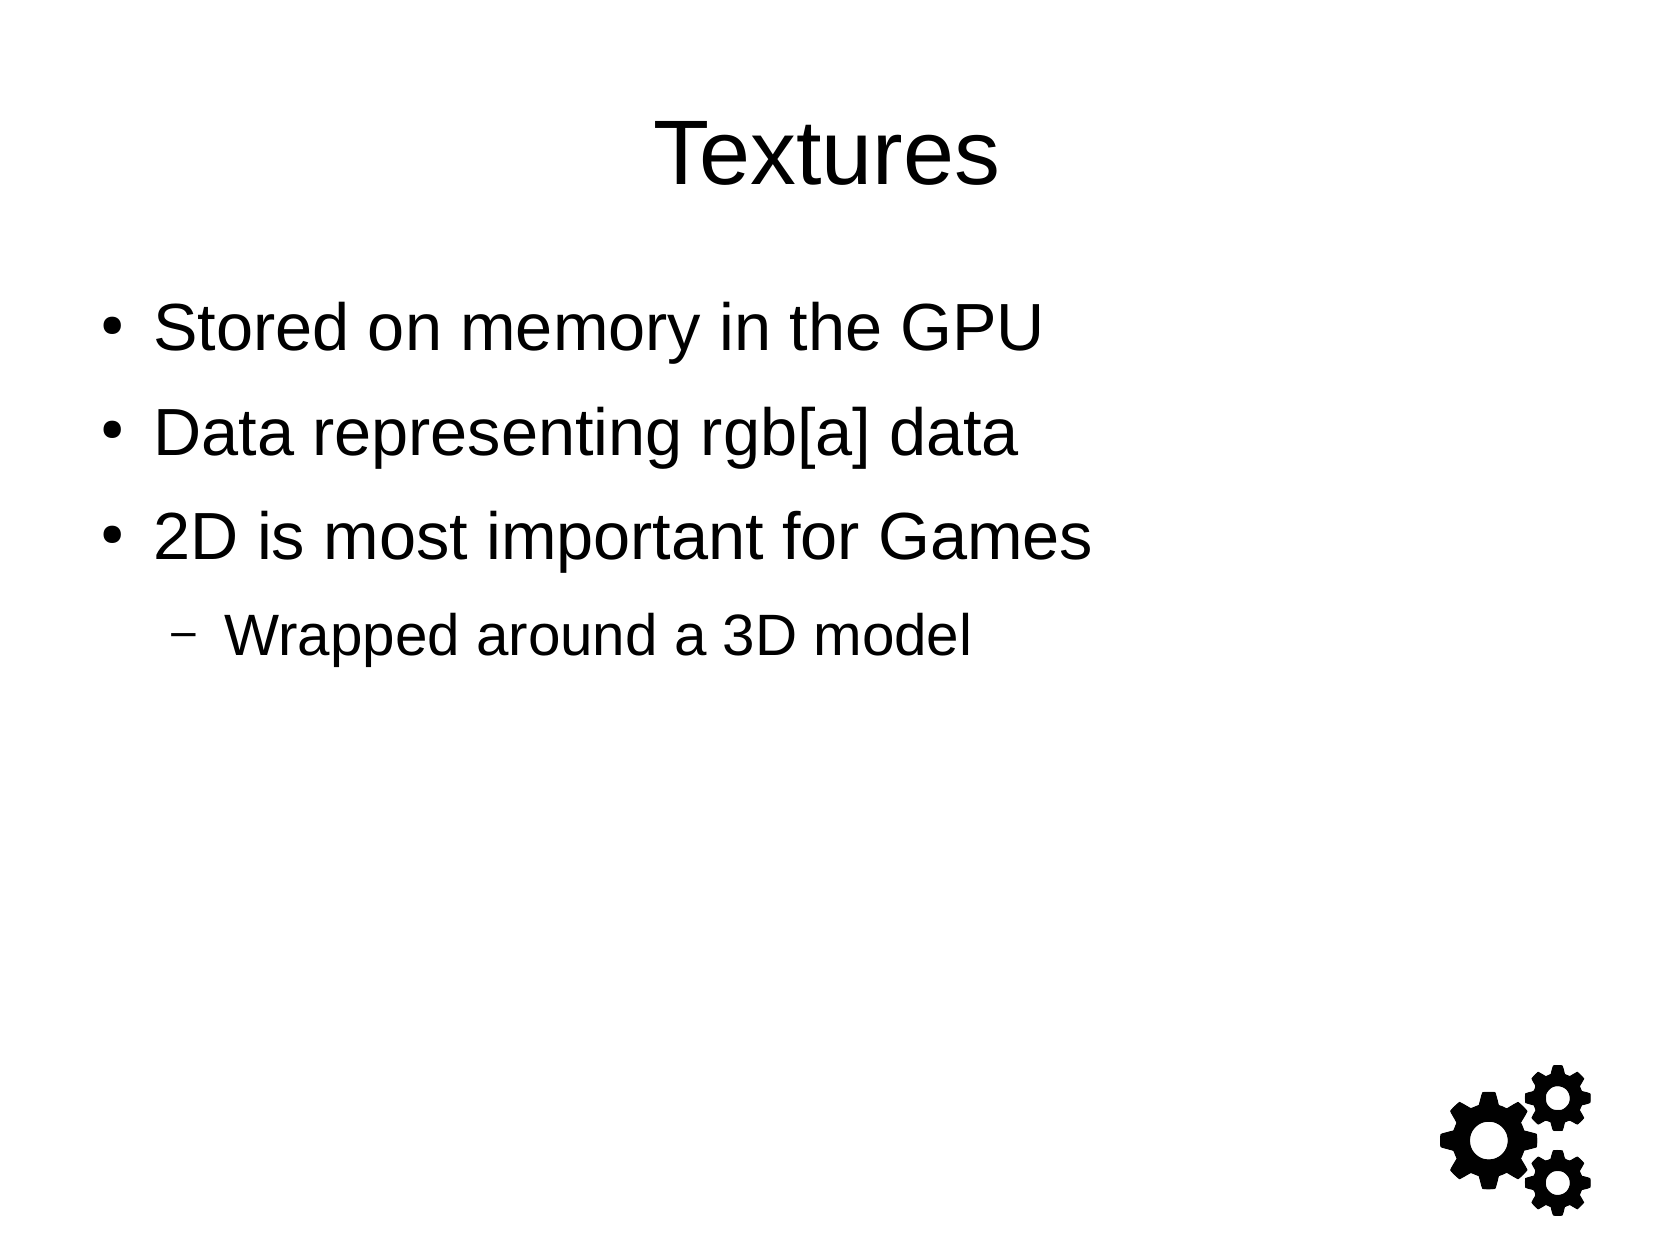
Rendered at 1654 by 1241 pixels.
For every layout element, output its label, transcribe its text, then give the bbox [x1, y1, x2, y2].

title Textures [82, 49, 1571, 257]
picture [1440, 1065, 1591, 1216]
list Stored on memory in the GPU Data representing rgb[a] data 2D is most important for Games Wrapped around a 3D model [82, 290, 1571, 1010]
